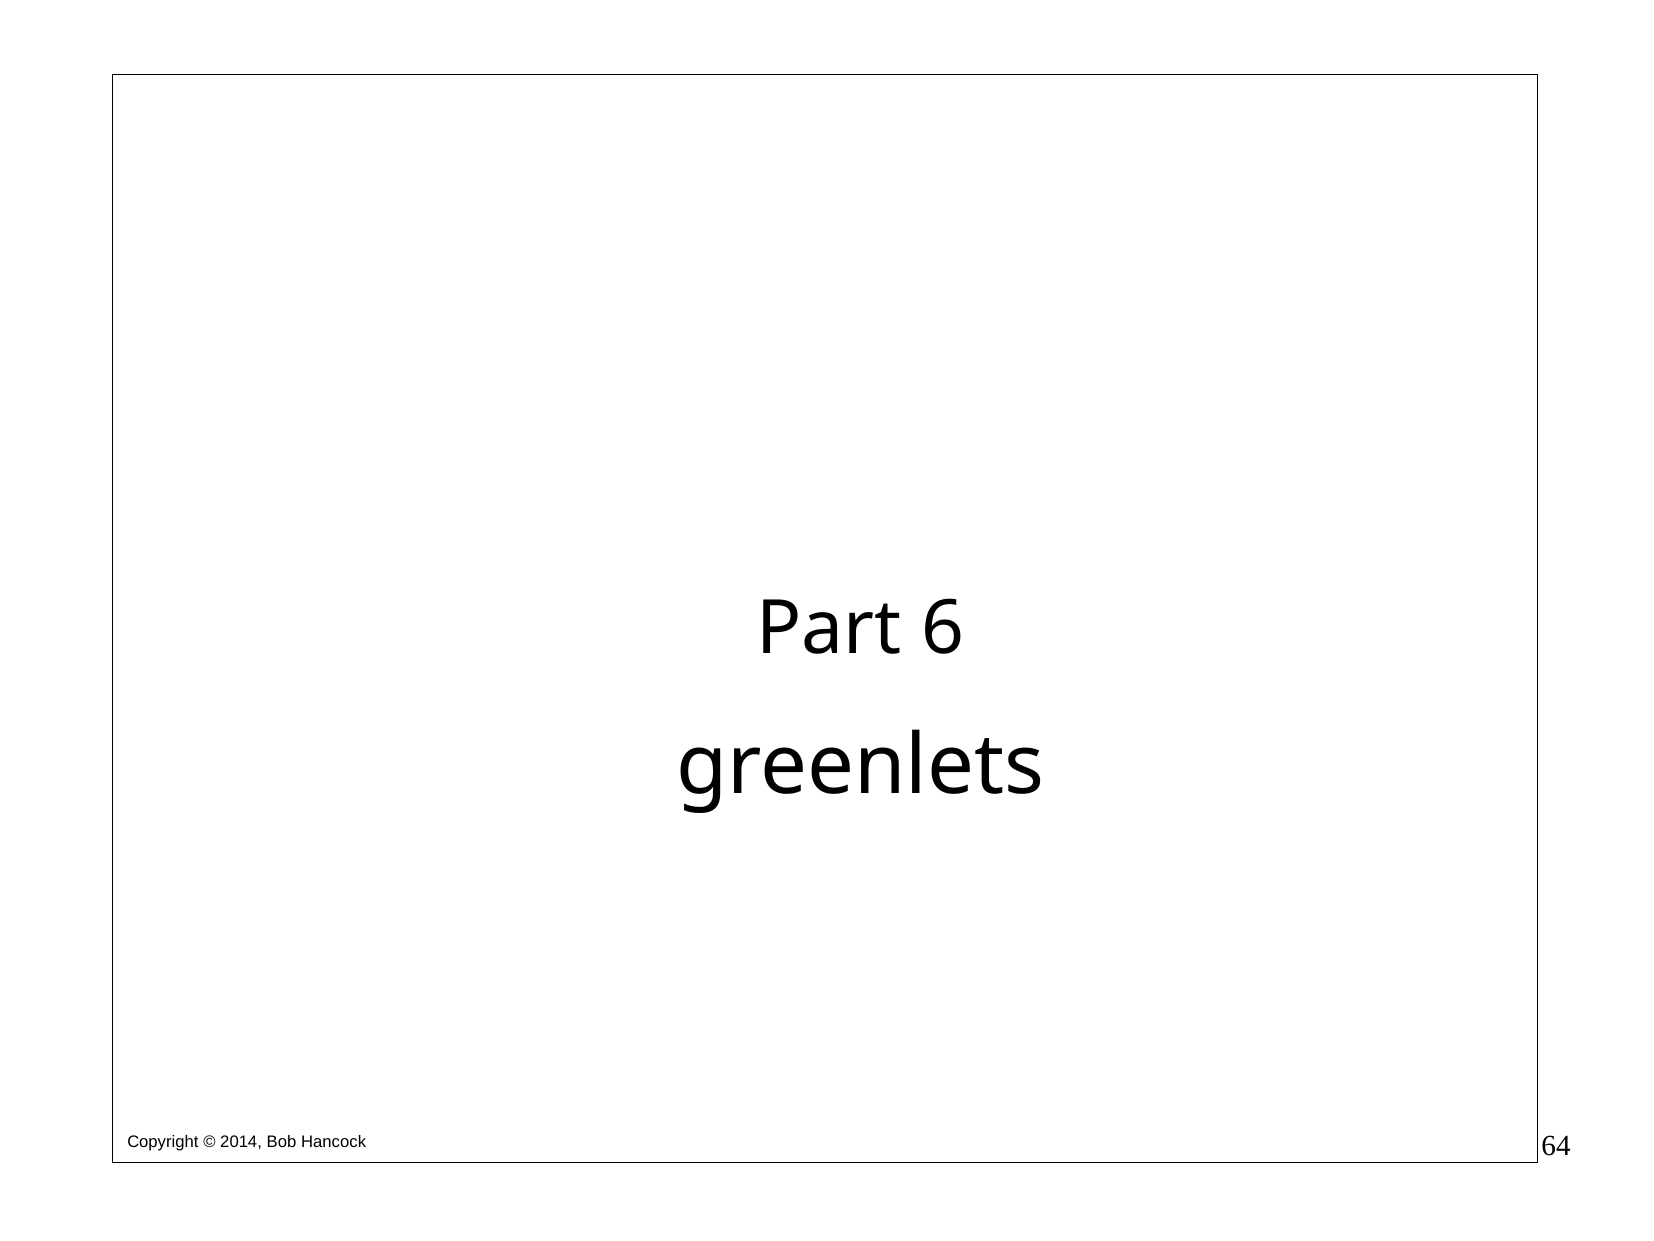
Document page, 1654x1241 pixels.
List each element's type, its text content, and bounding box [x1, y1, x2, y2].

list Part 6 greenlets [150, 262, 1501, 1126]
text_box Copyright © 2014, Bob Hancock [112, 1125, 382, 1159]
